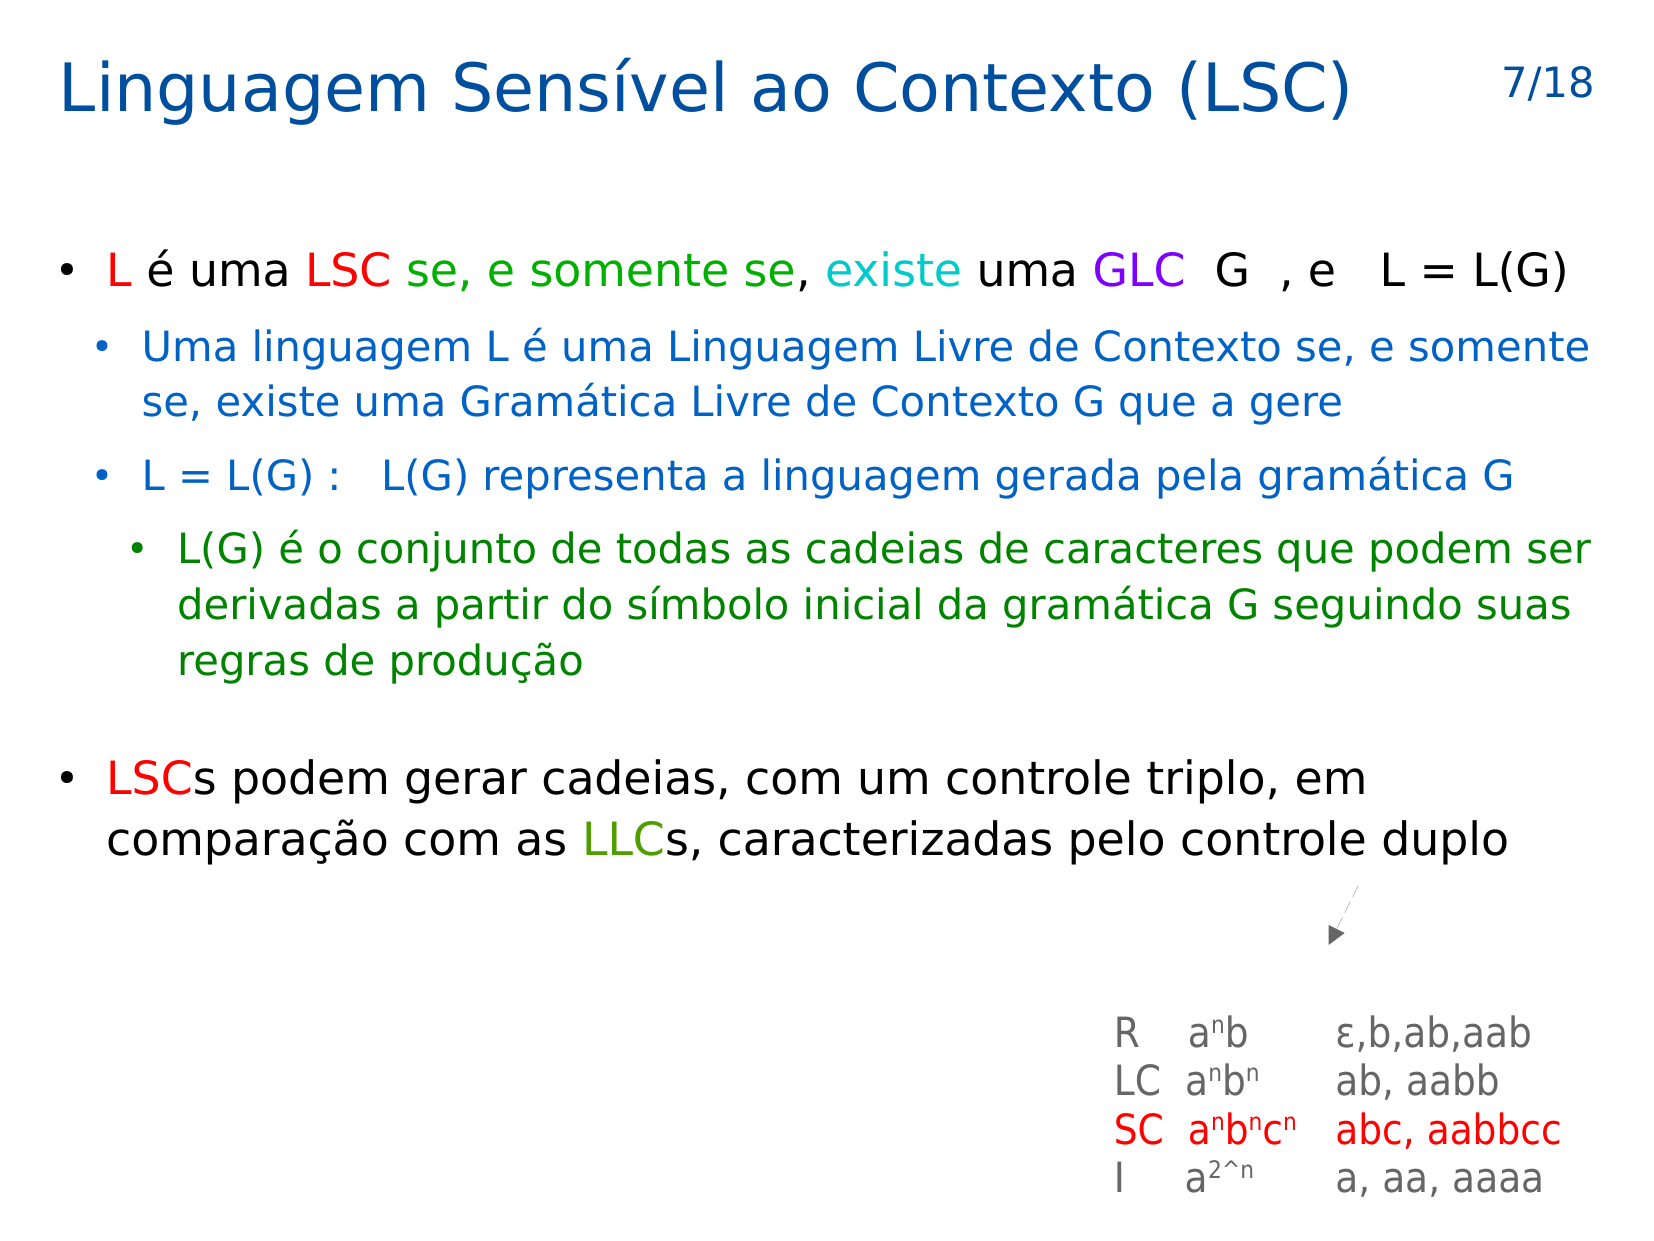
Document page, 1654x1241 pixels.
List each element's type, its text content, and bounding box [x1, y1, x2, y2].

text_box R anb ε,b,ab,aab LC anbn ab, aabb SC anbncn abc, aabbcc I a2^n a, aa, aaaa [1099, 1000, 1615, 1211]
title Linguagem Sensível ao Contexto (LSC) [59, 29, 1625, 148]
list L é uma LSC se, e somente se, existe uma GLC G , e L = L(G) Uma linguagem L é uma Linguagem Livre de Contexto se, e somente se, existe uma Gramática Livre de Contexto G que a gere L = L(G) : L(G) representa a linguagem gerada pela gramática G L(G) é o conjunto de todas as cadeias de caracteres que podem ser derivadas a partir do símbolo inicial da gramática G seguindo suas regras de produção LSCs podem gerar cadeias, com um controle triplo, em comparação com as LLCs, caracterizadas pelo controle duplo [59, 236, 1595, 1211]
